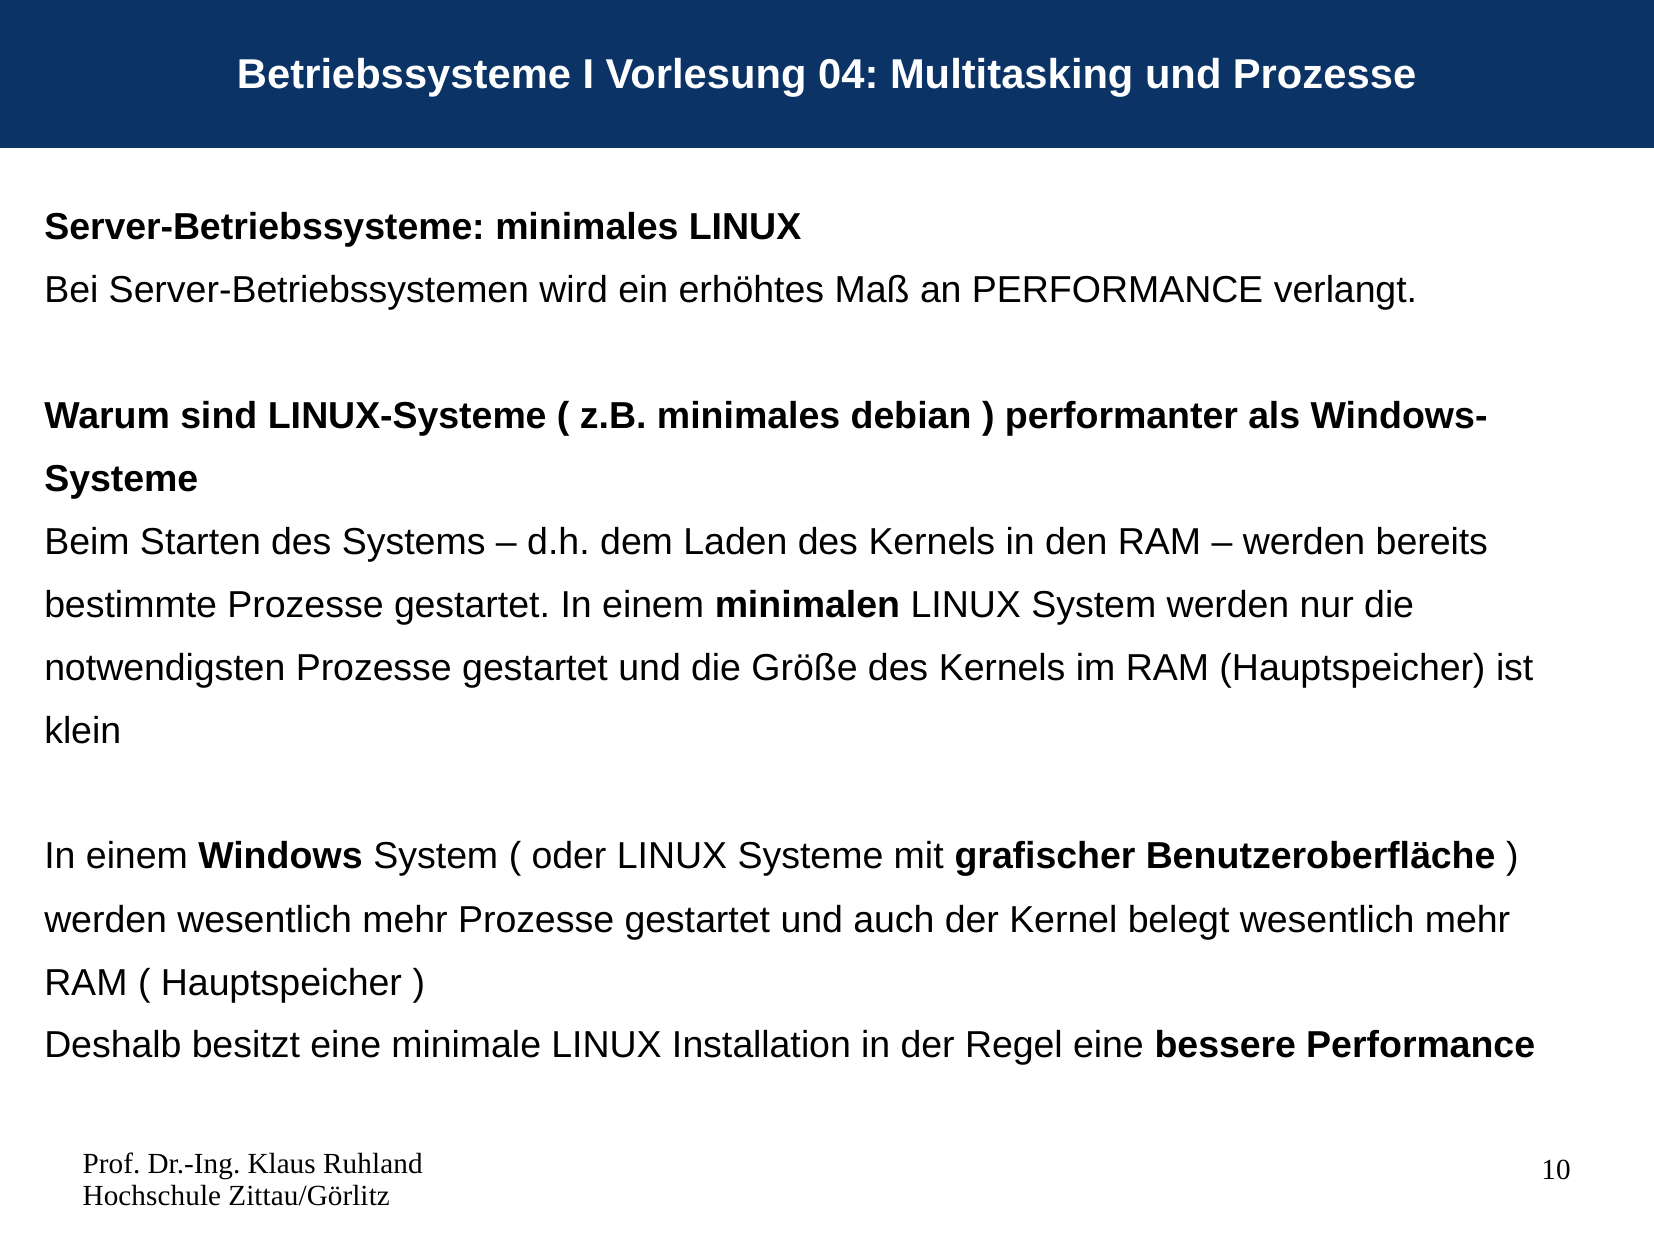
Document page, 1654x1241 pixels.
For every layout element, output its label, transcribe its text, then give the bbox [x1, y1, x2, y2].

text_box Server-Betriebssysteme: minimales LINUX Bei Server-Betriebssystemen wird ein erhöhtes Maß an PERFORMANCE verlangt. Warum sind LINUX-Systeme ( z.B. minimales debian ) performanter als Windows-Systeme Beim Starten des Systems – d.h. dem Laden des Kernels in den RAM – werden bereits bestimmte Prozesse gestartet. In einem minimalen LINUX System werden nur die notwendigsten Prozesse gestartet und die Größe des Kernels im RAM (Hauptspeicher) ist klein In einem Windows System ( oder LINUX Systeme mit grafischer Benutzeroberfläche ) werden wesentlich mehr Prozesse gestartet und auch der Kernel belegt wesentlich mehr RAM ( Hauptspeicher ) Deshalb besitzt eine minimale LINUX Installation in der Regel eine bessere Performance [29, 177, 1565, 1150]
